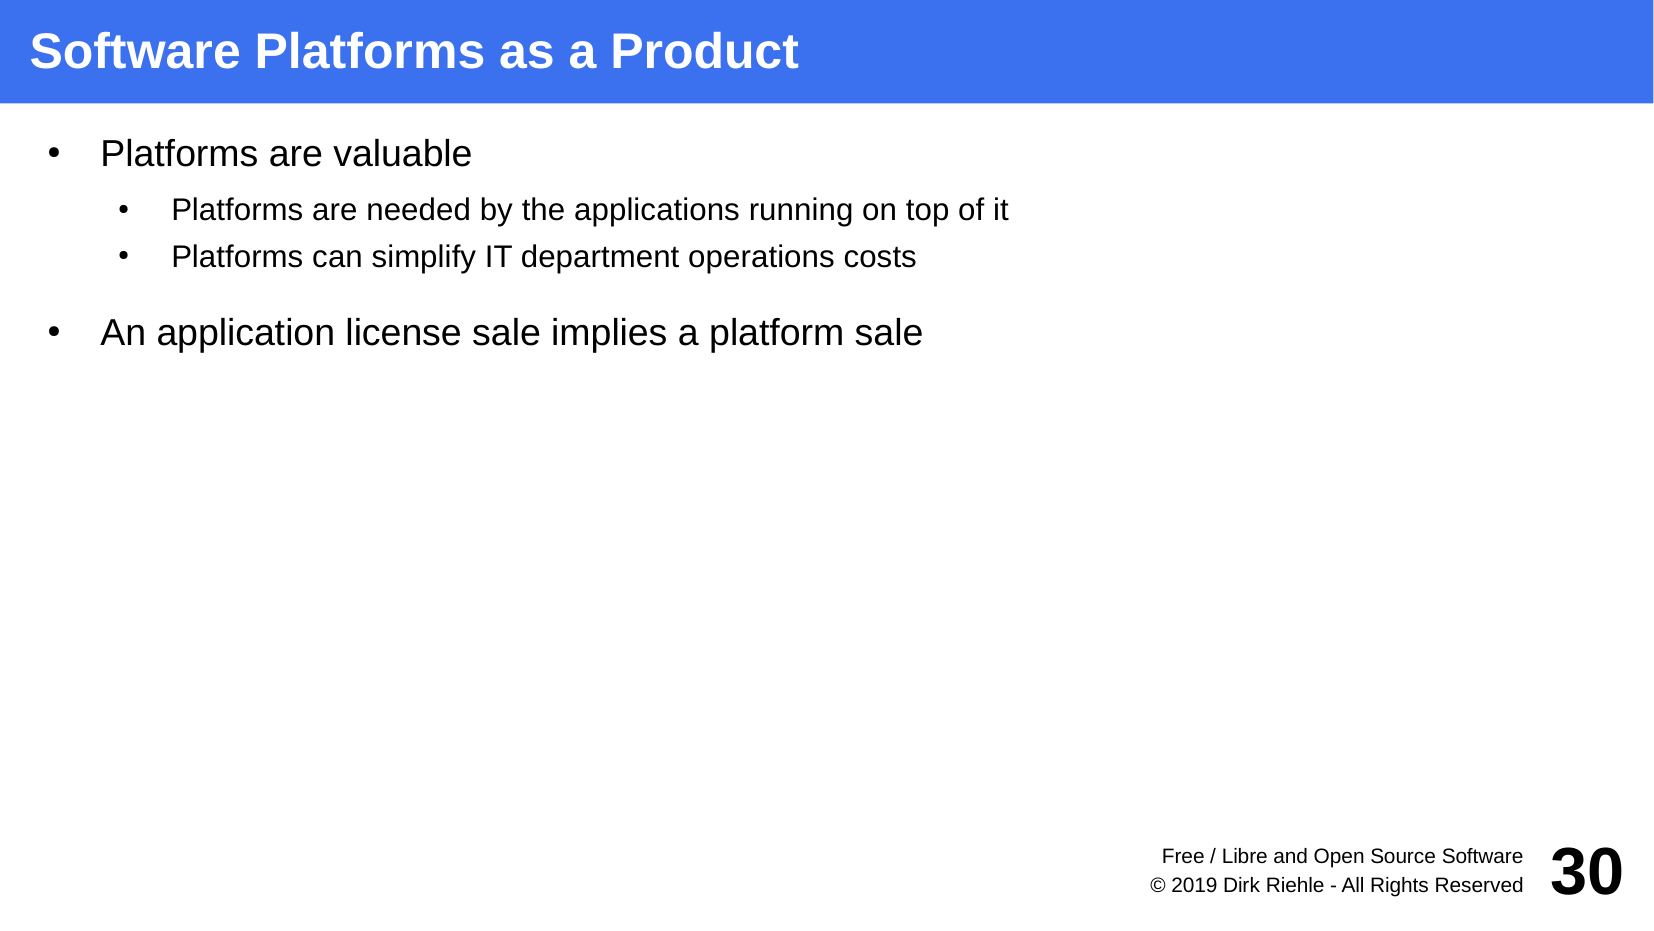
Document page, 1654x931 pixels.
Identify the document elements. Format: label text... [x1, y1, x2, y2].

title Software Platforms as a Product [0, 0, 1654, 104]
list Platforms are valuable Platforms are needed by the applications running on top of it Platforms can simplify IT department operations costs An application license sale implies a platform sale [29, 132, 1625, 813]
